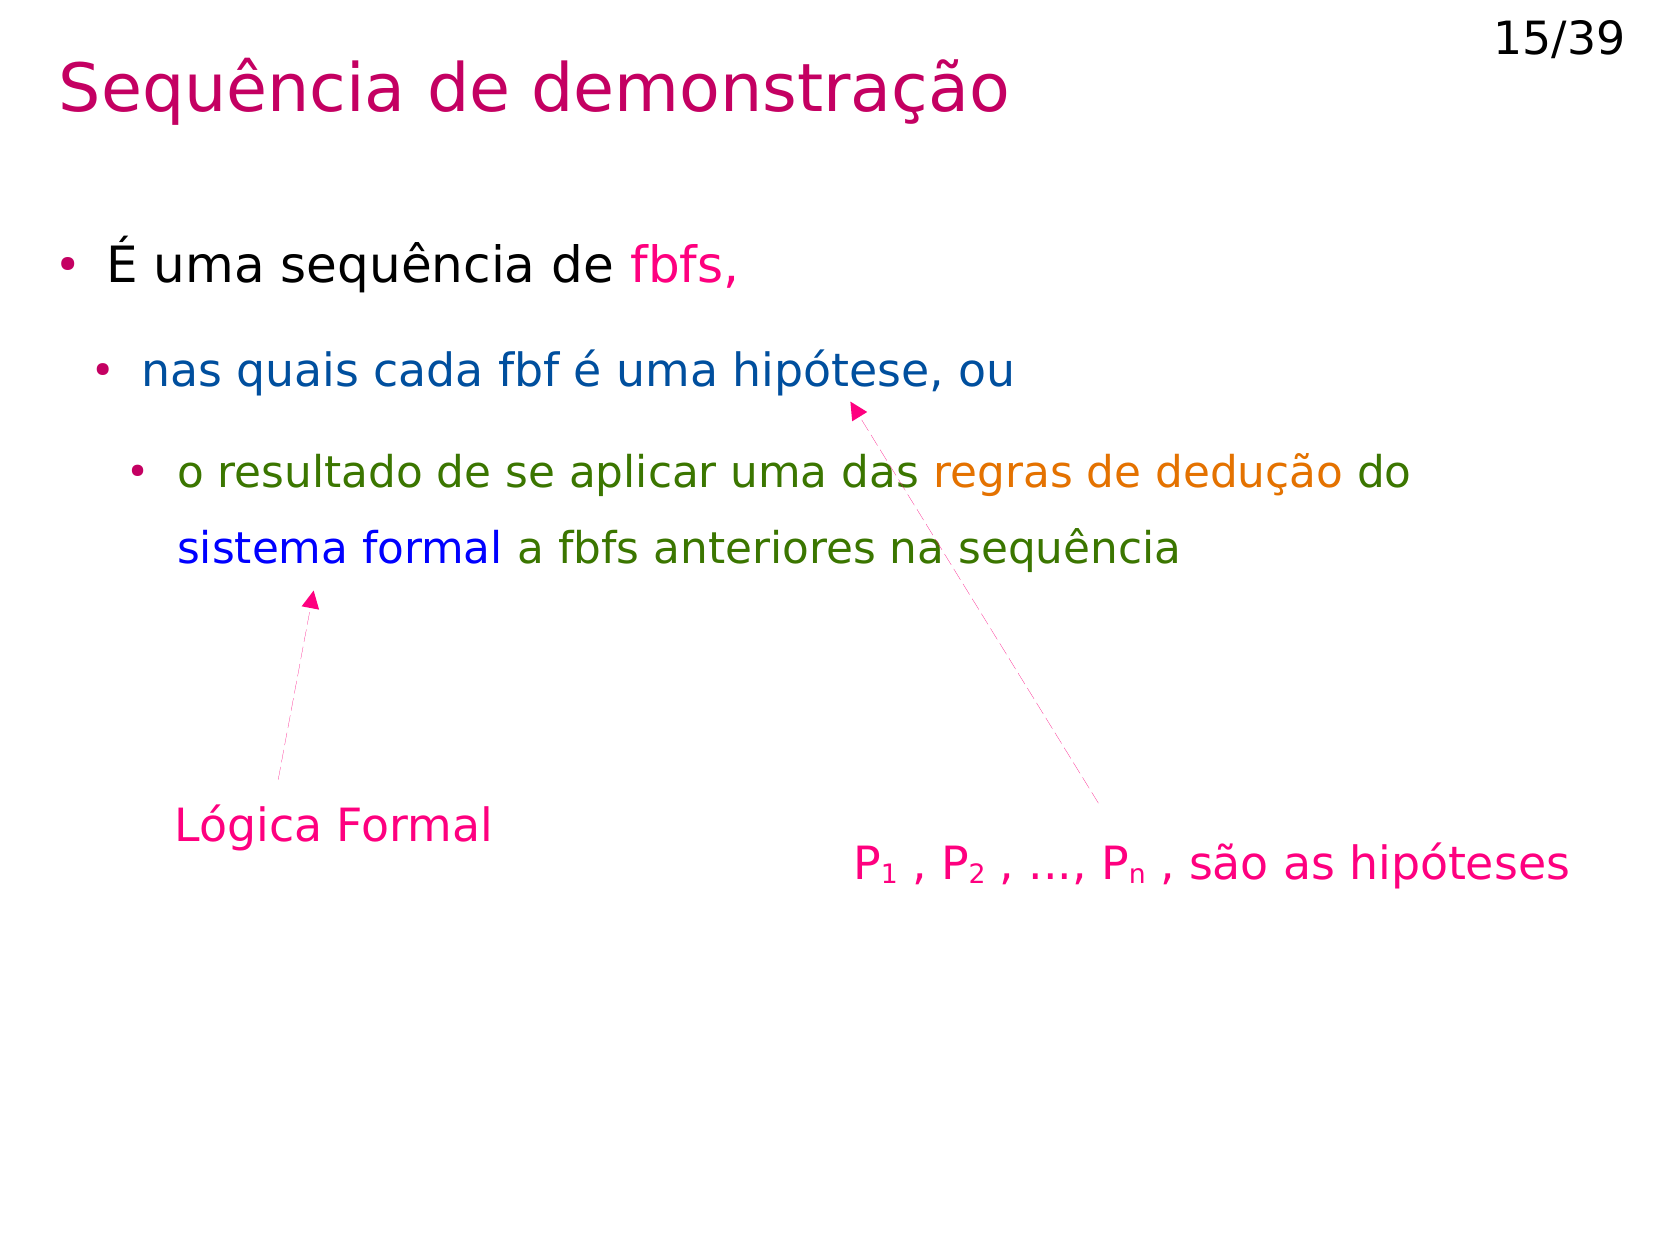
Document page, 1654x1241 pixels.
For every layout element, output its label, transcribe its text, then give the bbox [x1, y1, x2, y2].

title Sequência de demonstração [59, 29, 1625, 148]
text_box Lógica Formal [160, 791, 508, 860]
list É uma sequência de fbfs, nas quais cada fbf é uma hipótese, ou o resultado de se aplicar uma das regras de dedução do sistema formal a fbfs anteriores na sequência [59, 206, 1595, 1223]
text_box P1 , P2 , ..., Pn , são as hipóteses [838, 803, 1595, 993]
